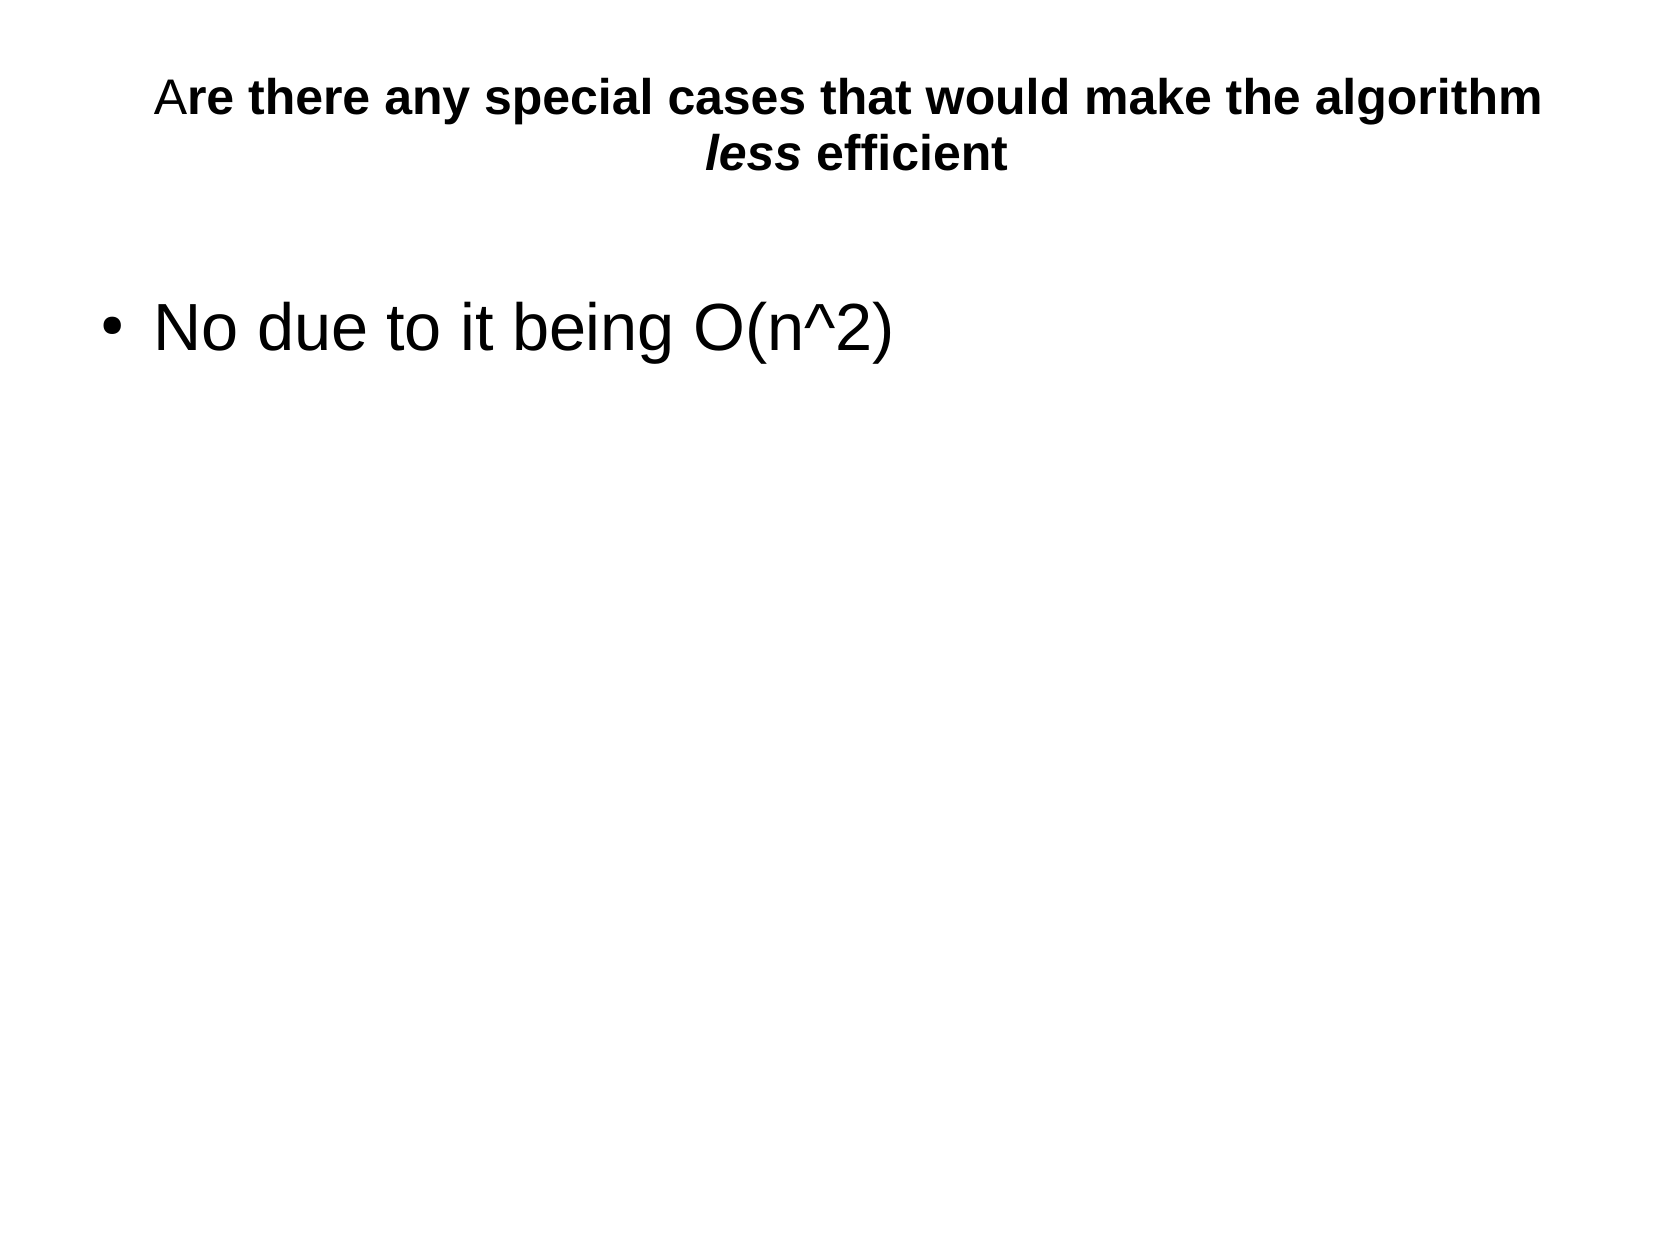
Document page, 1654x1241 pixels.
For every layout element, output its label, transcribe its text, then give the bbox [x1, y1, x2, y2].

list No due to it being O(n^2) [82, 290, 1538, 1010]
title Are there any special cases that would make the algorithm less efficient [82, 49, 1571, 257]
